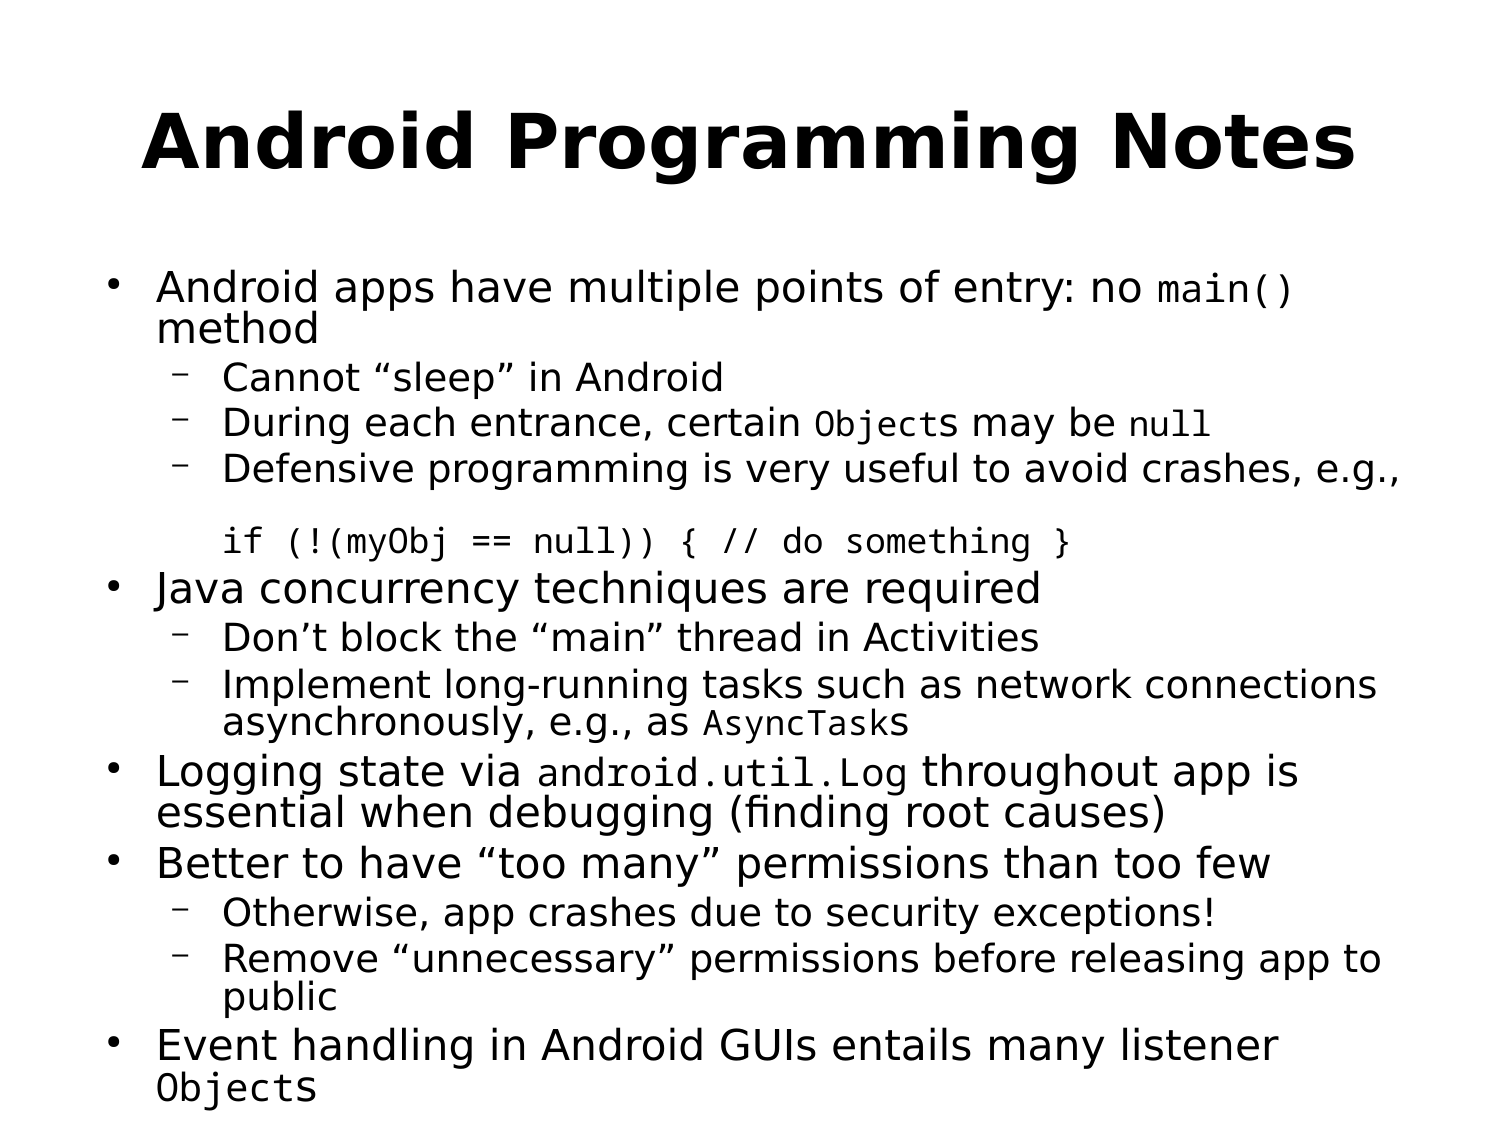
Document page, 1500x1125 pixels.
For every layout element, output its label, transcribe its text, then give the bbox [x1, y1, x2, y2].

title Android Programming Notes [75, 45, 1426, 233]
list Android apps have multiple points of entry: no main() method Cannot “sleep” in Android During each entrance, certain Objects may be null Defensive programming is very useful to avoid crashes, e.g., if (!(myObj == null)) { // do something } Java concurrency techniques are required Don’t block the “main” thread in Activities Implement long-running tasks such as network connections asynchronously, e.g., as AsyncTasks Logging state via android.util.Log throughout app is essential when debugging (finding root causes) Better to have “too many” permissions than too few Otherwise, app crashes due to security exceptions! Remove “unnecessary” permissions before releasing app to public Event handling in Android GUIs entails many listener Objects [75, 262, 1426, 1125]
